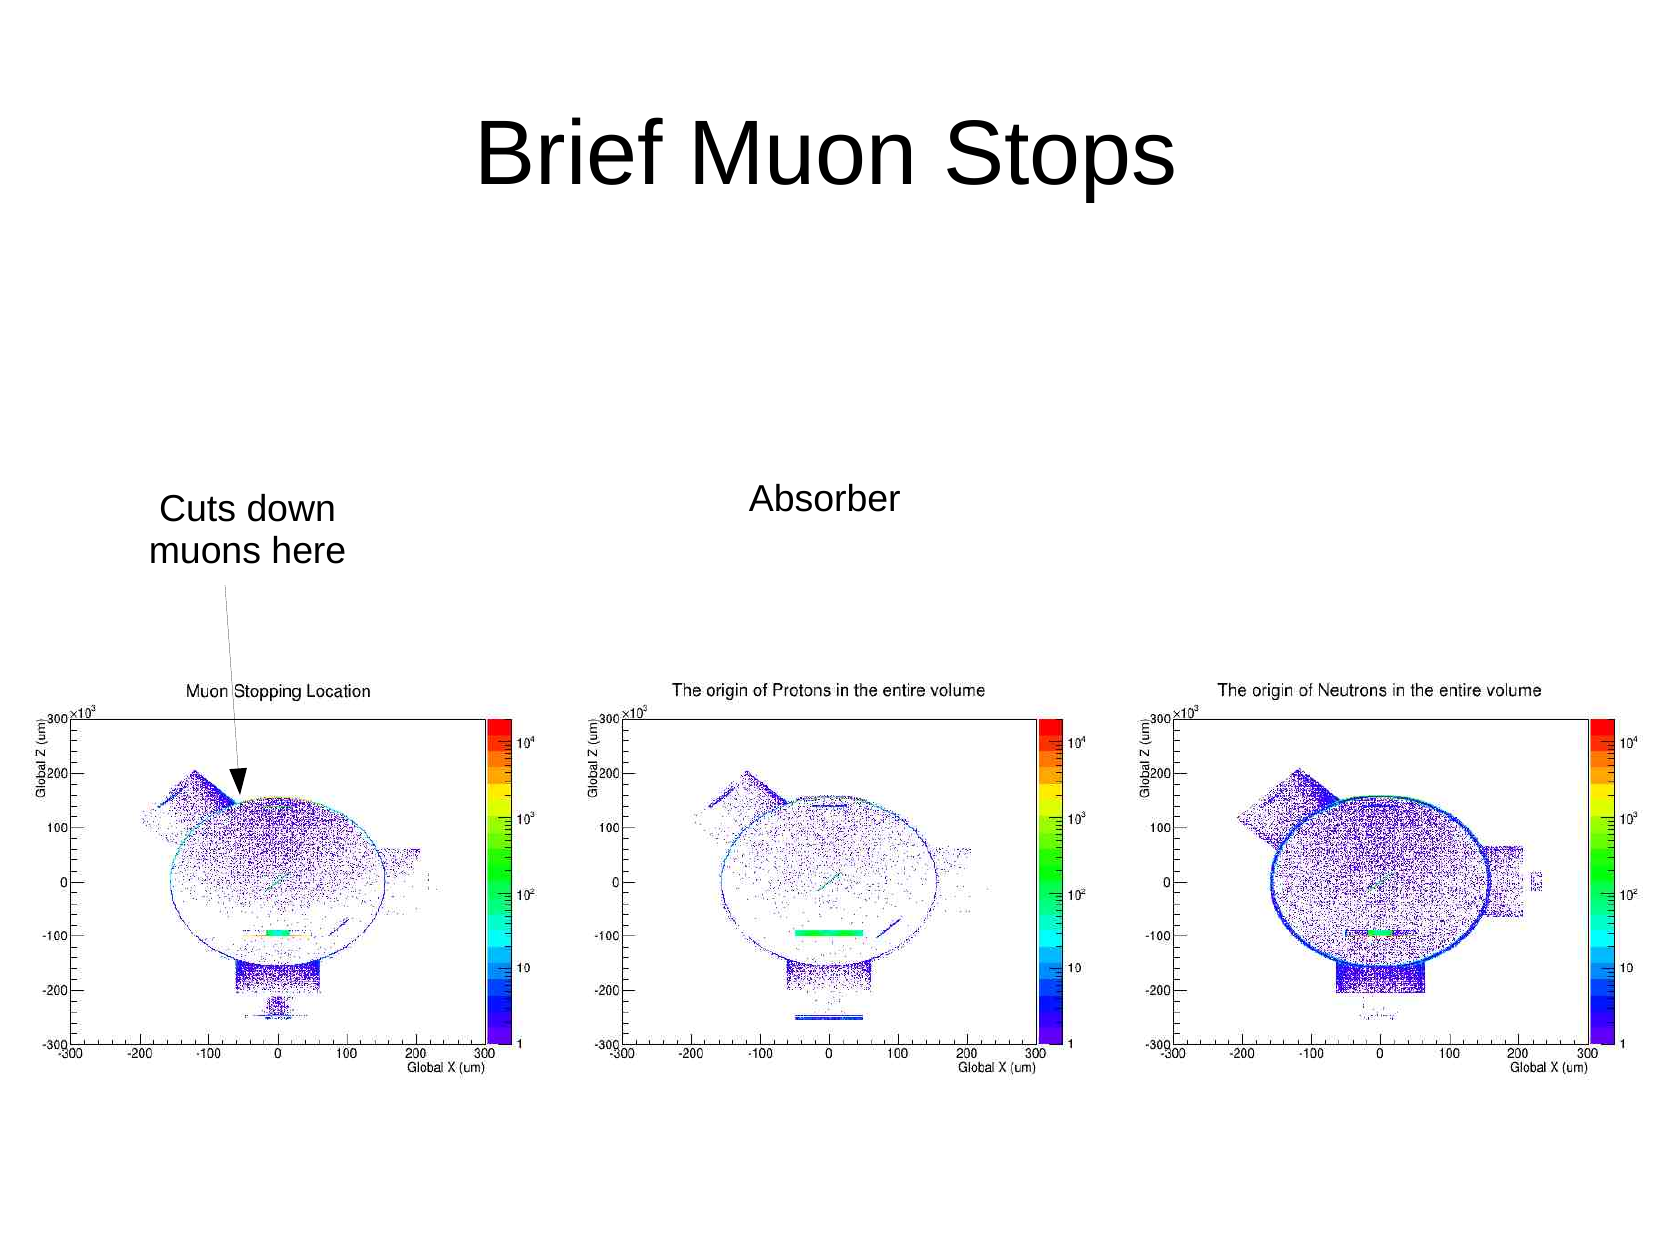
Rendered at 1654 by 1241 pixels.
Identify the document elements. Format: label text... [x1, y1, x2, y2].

title Brief Muon Stops [82, 49, 1571, 257]
text_box Cuts down muons here [105, 480, 391, 579]
picture [2, 674, 1654, 1089]
text_box Absorber [427, 470, 1223, 528]
